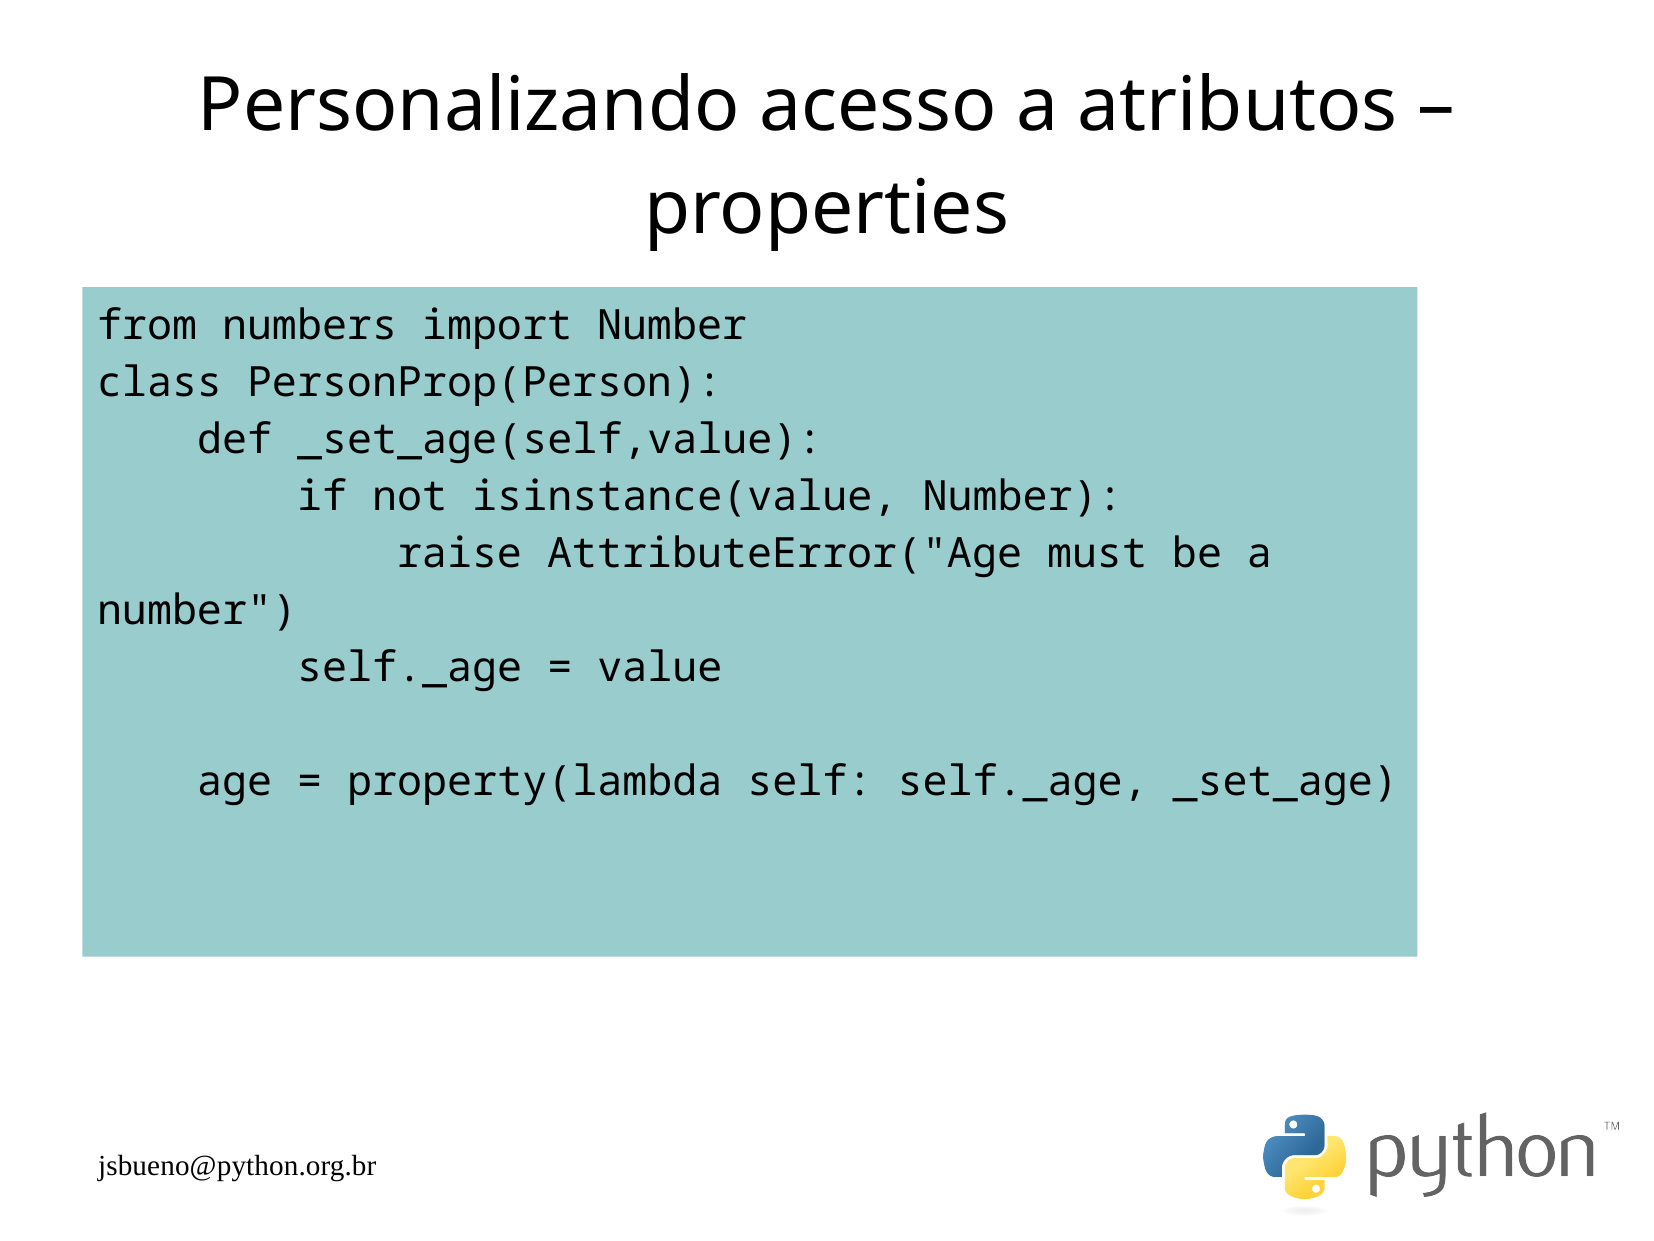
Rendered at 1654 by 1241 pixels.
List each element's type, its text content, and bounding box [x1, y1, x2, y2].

text_box from numbers import Number class PersonProp(Person): def _set_age(self,value): if not isinstance(value, Number): raise AttributeError("Age must be a number") self._age = value age = property(lambda self: self._age, _set_age) [82, 287, 1418, 957]
title Personalizando acesso a atributos – properties [82, 49, 1571, 257]
picture [1263, 1112, 1619, 1216]
